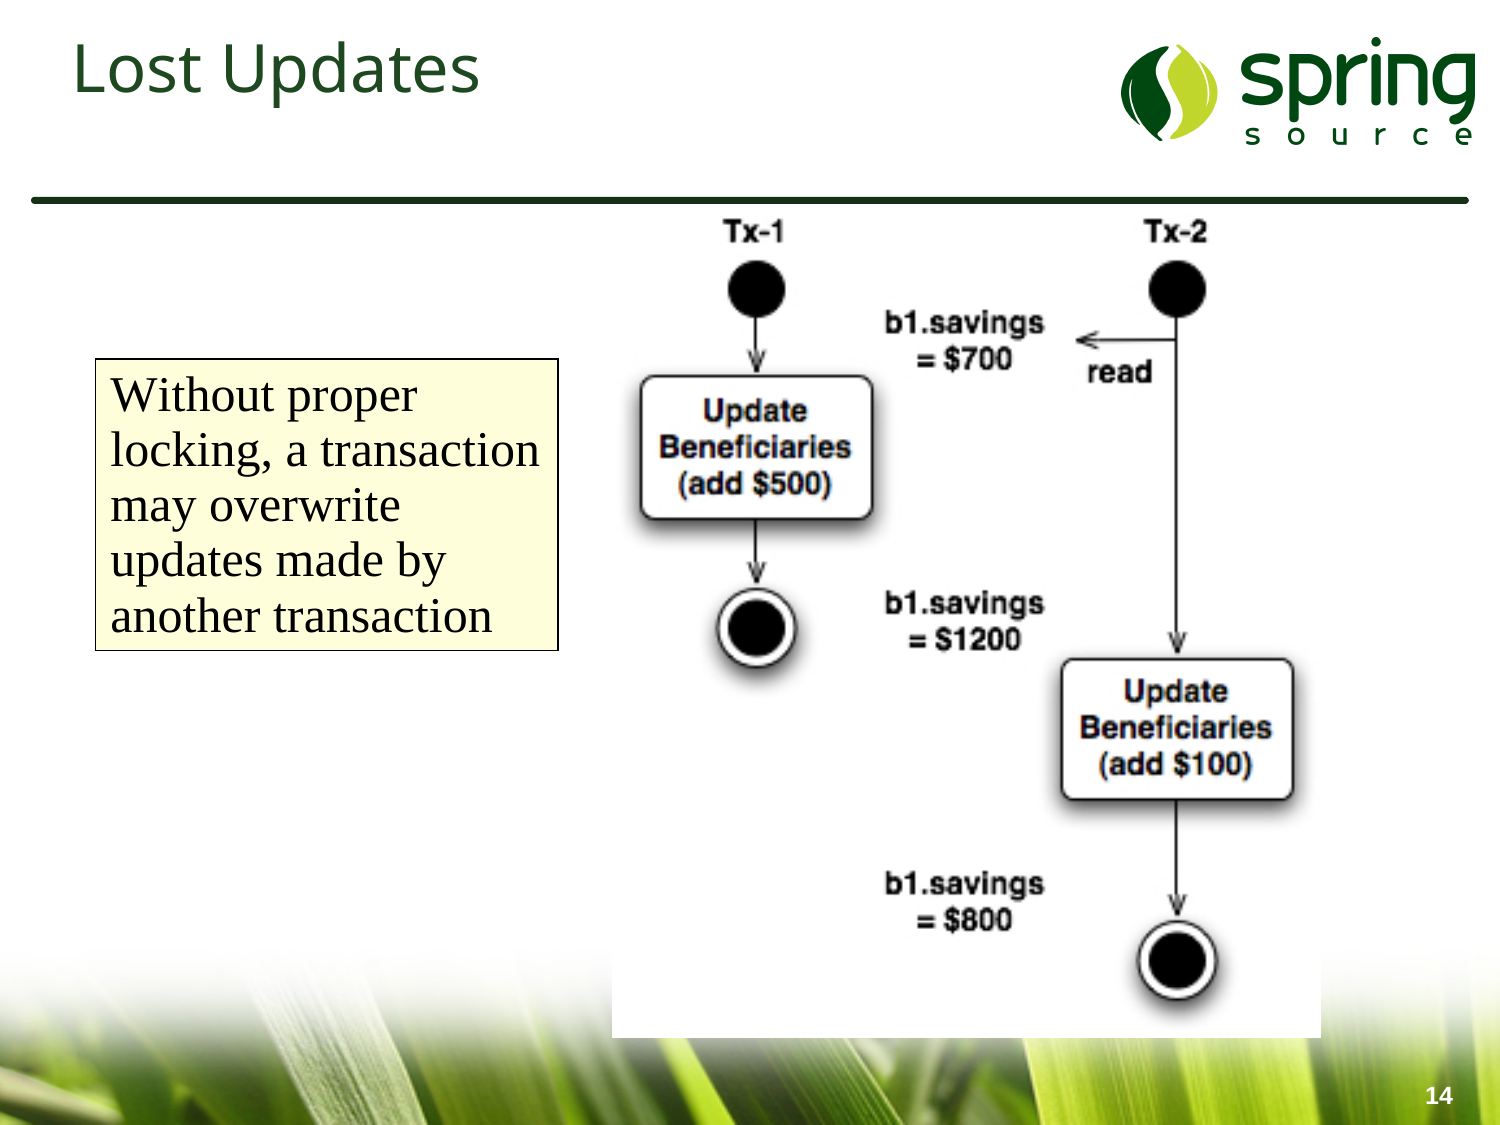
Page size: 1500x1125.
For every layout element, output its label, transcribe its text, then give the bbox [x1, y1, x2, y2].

picture [1121, 37, 1475, 145]
picture [0, 212, 1500, 1125]
title Lost Updates [56, 13, 1089, 176]
text_box Without proper locking, a transaction may overwrite updates made by another transaction [95, 358, 559, 651]
